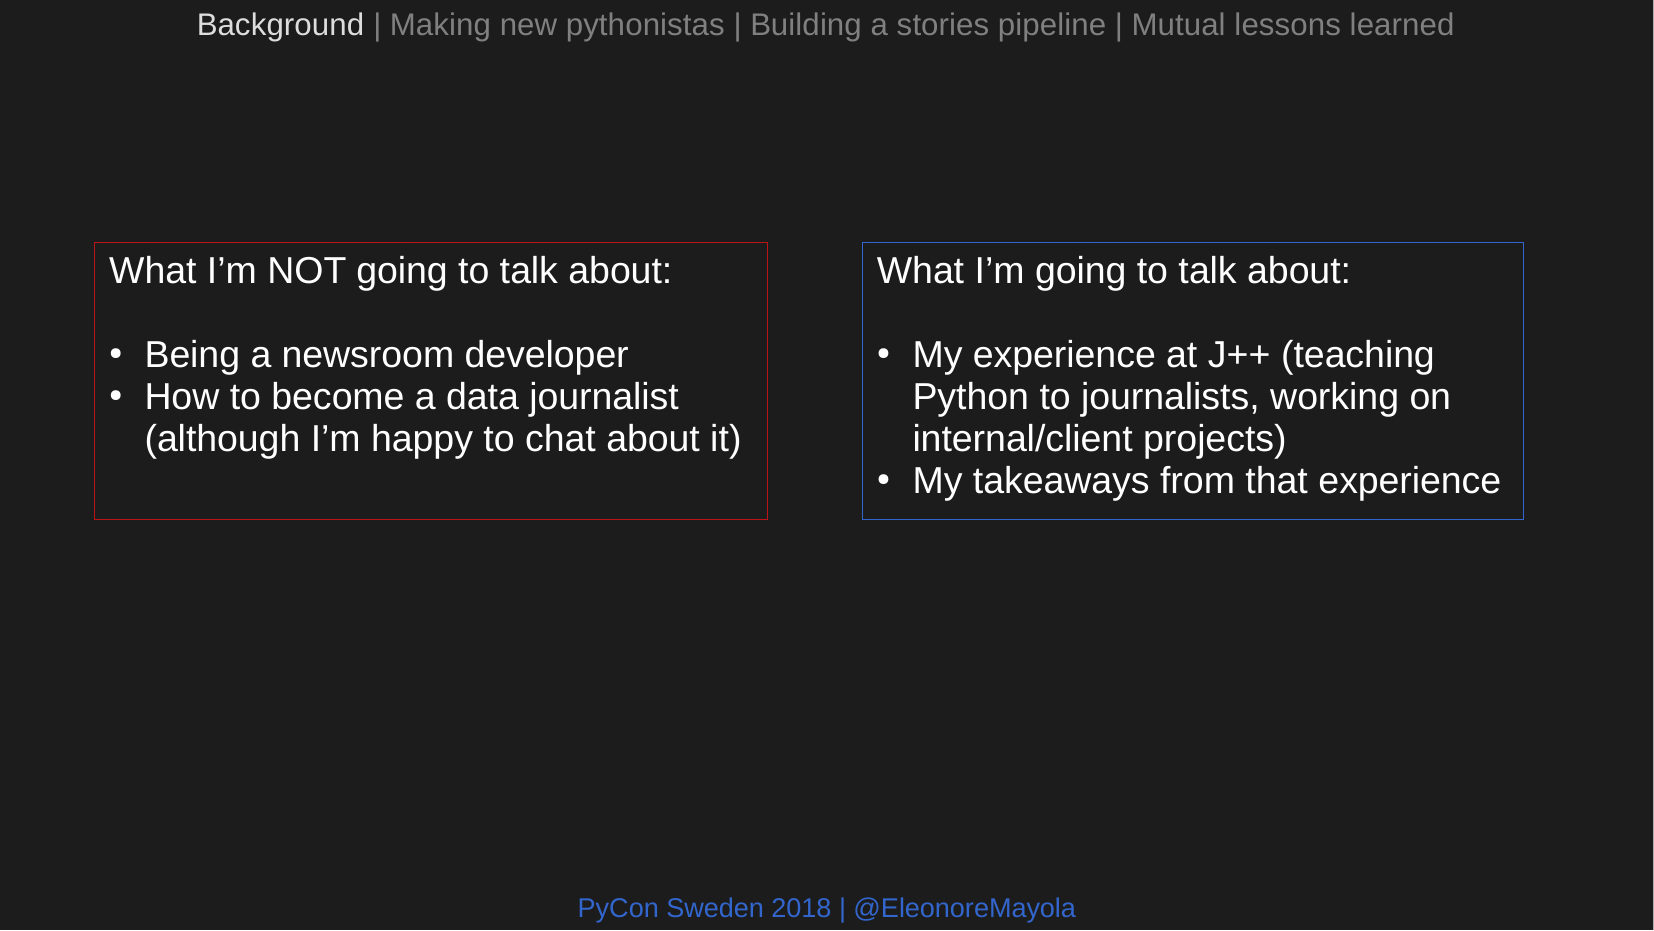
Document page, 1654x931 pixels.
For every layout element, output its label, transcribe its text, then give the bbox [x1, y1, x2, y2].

text_box PyCon Sweden 2018 | @EleonoreMayola [460, 885, 1193, 931]
text_box Background | Making new pythonistas | Building a stories pipeline | Mutual lessons learned [0, 0, 1654, 57]
text_box What I’m going to talk about: My experience at J++ (teaching Python to journalists, working on internal/client projects) My takeaways from that experience [862, 242, 1524, 520]
text_box What I’m NOT going to talk about: Being a newsroom developer How to become a data journalist (although I’m happy to chat about it) [94, 242, 768, 520]
